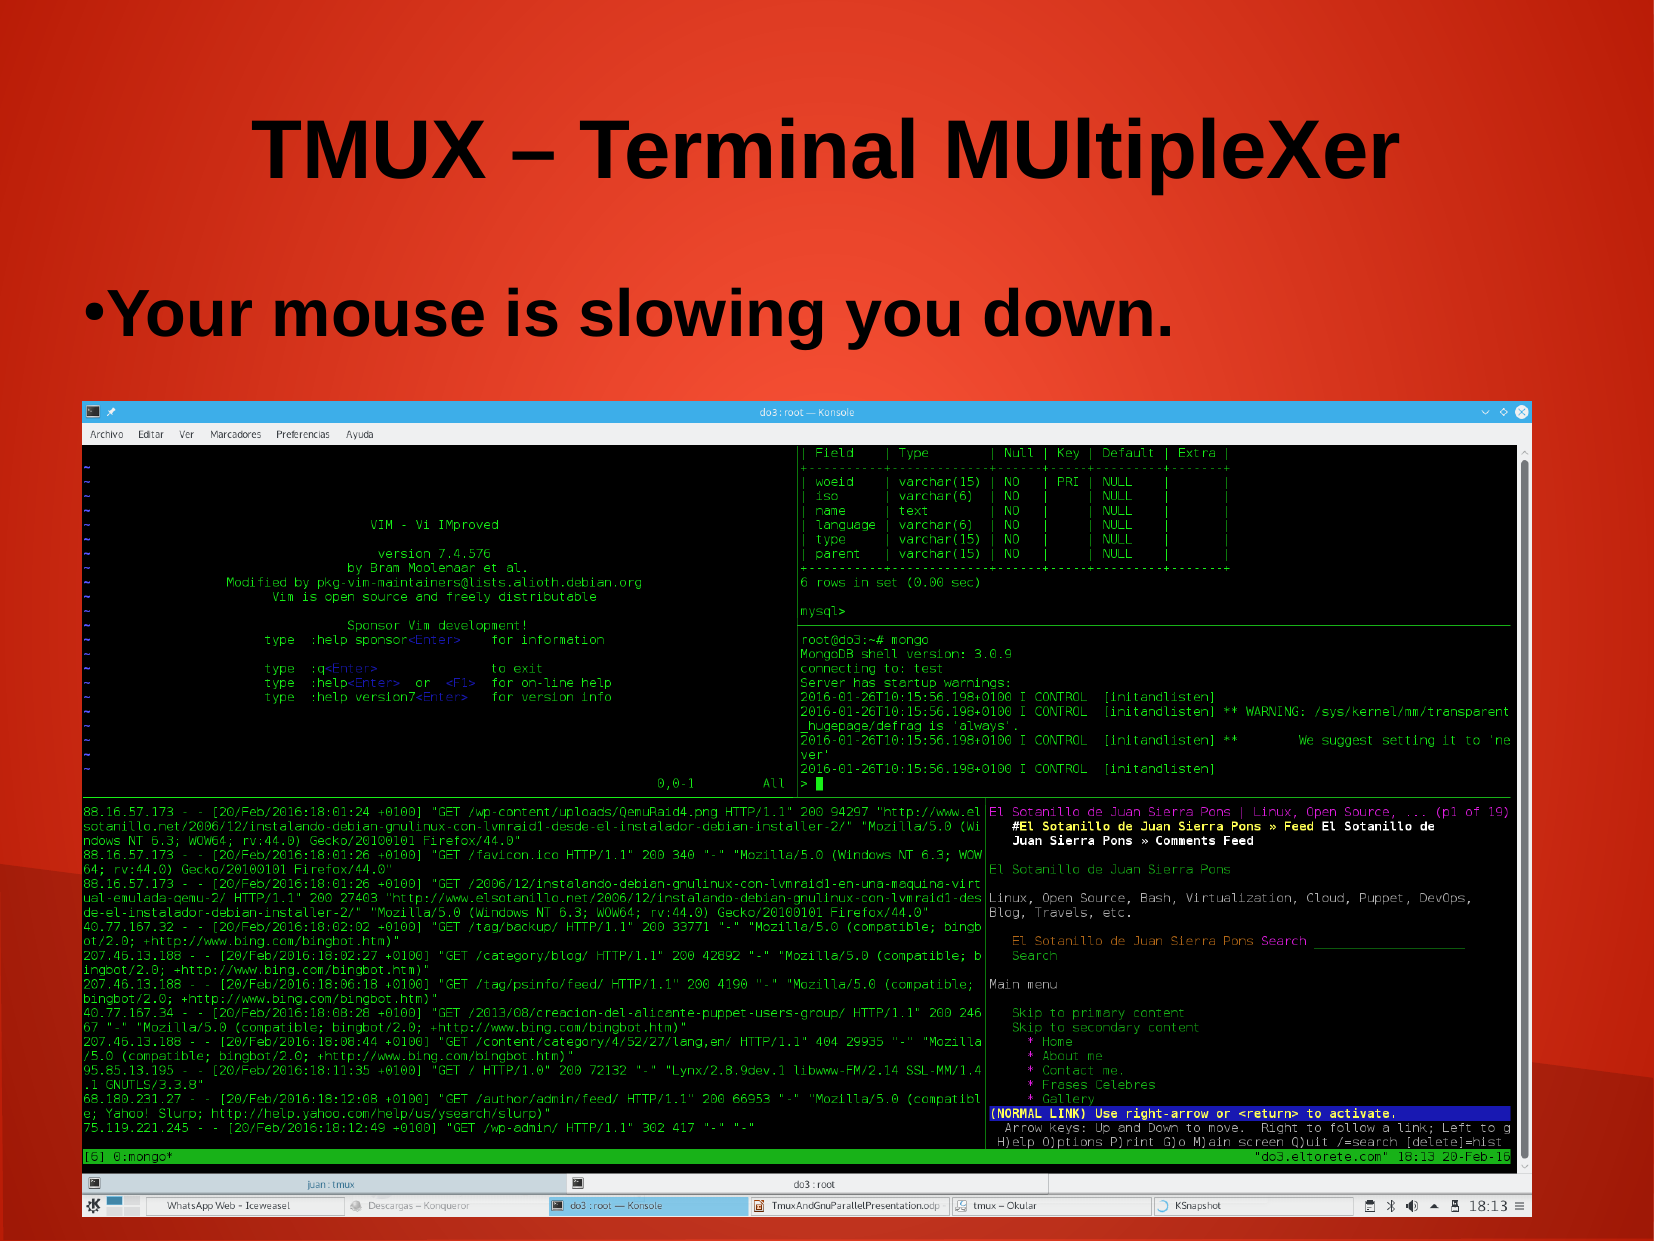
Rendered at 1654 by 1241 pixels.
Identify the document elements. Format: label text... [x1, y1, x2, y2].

subtitle Your mouse is slowing you down. [82, 275, 1571, 1024]
picture [82, 401, 1532, 1217]
title TMUX – Terminal MUltipleXer [82, 47, 1571, 252]
